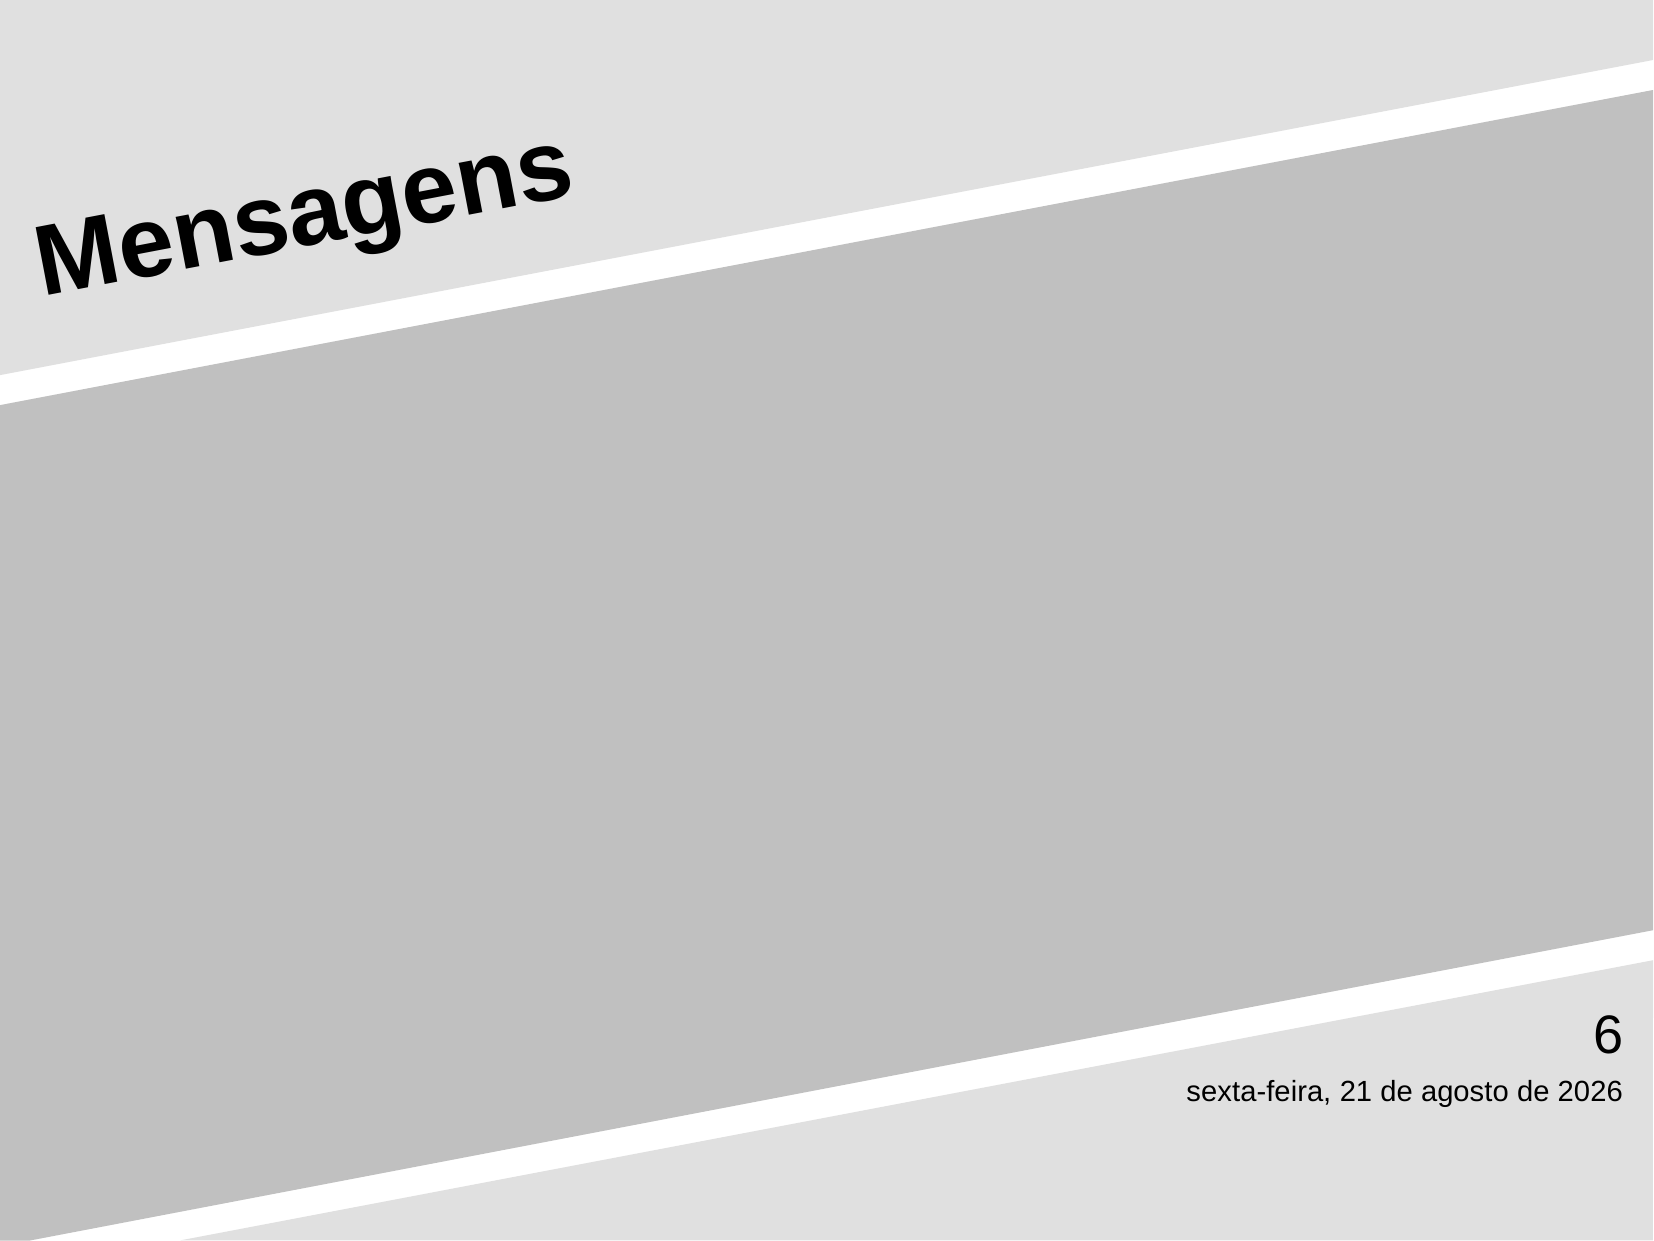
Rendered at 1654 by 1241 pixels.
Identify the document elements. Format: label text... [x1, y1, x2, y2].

title Mensagens [17, 0, 1518, 365]
